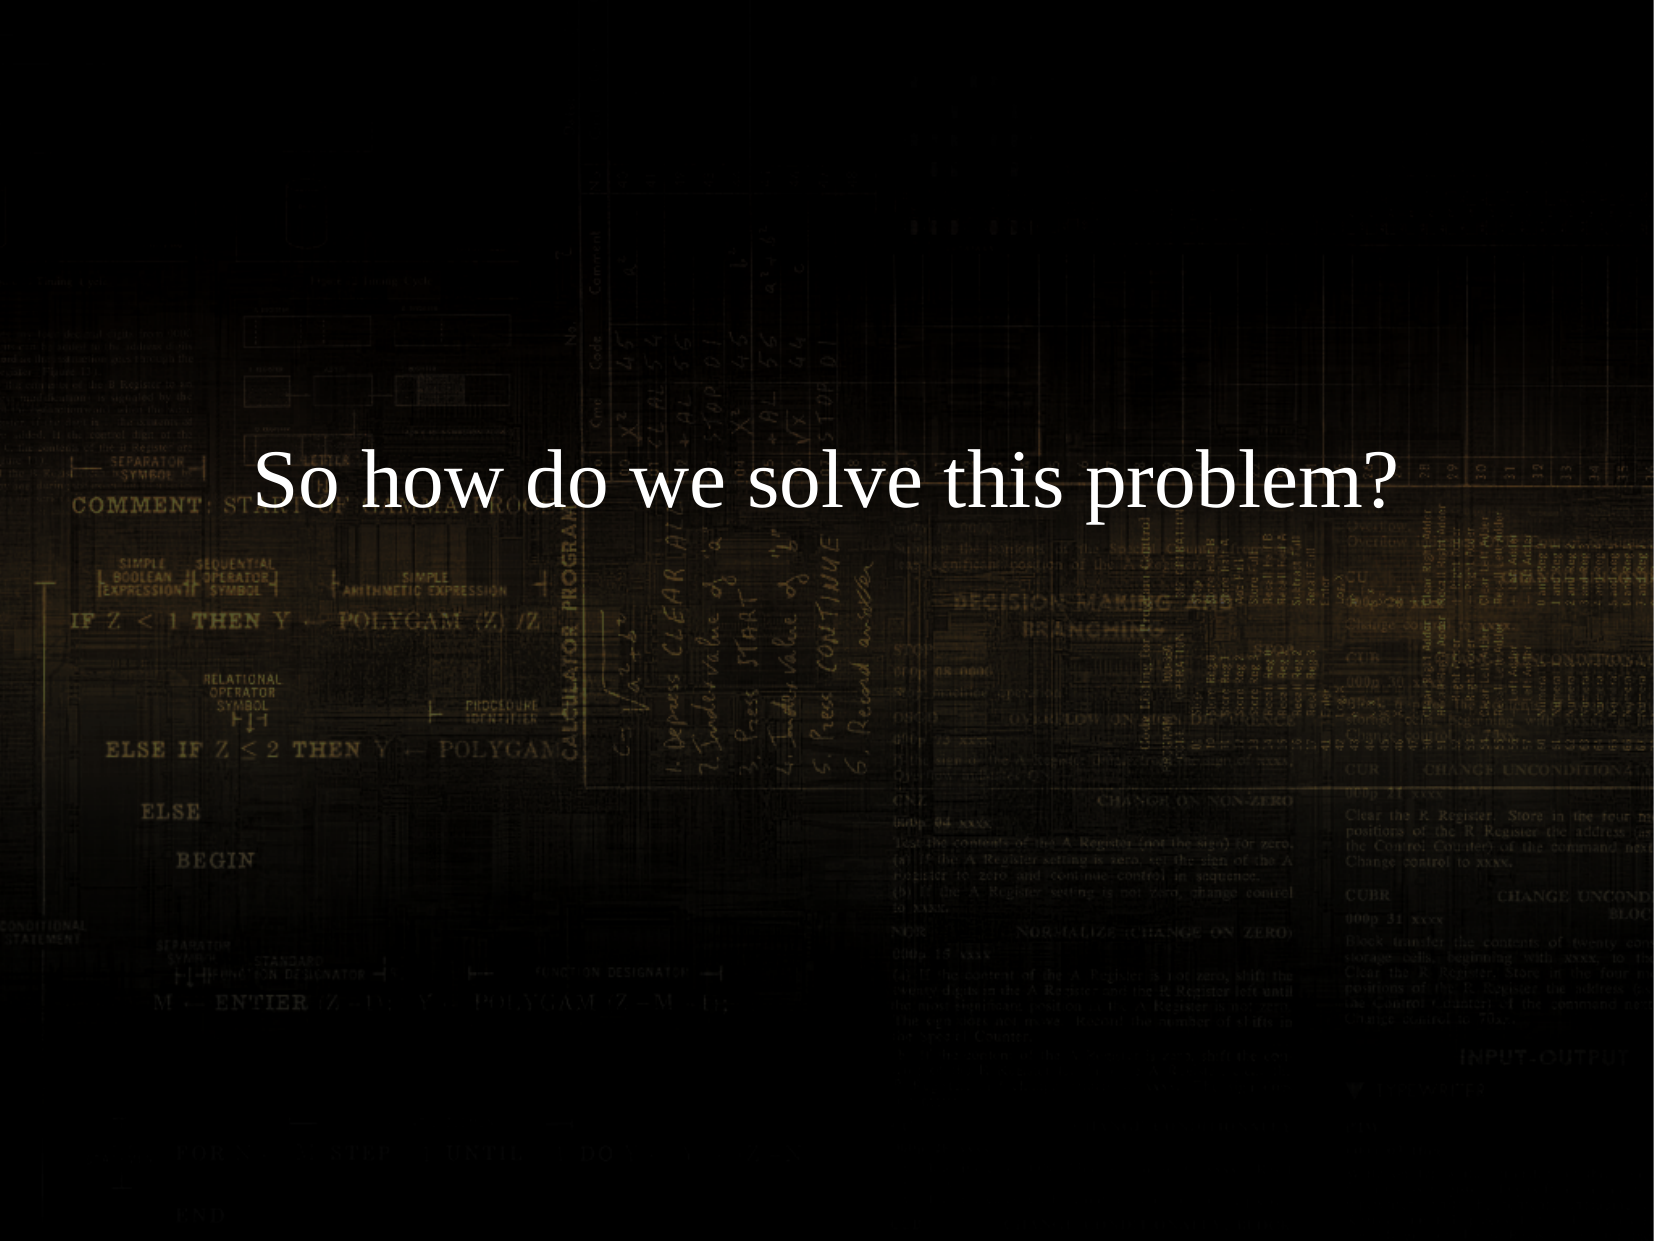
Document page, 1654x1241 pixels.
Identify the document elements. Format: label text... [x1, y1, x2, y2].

picture [0, 0, 1654, 1241]
subtitle So how do we solve this problem? [82, 62, 1571, 1027]
